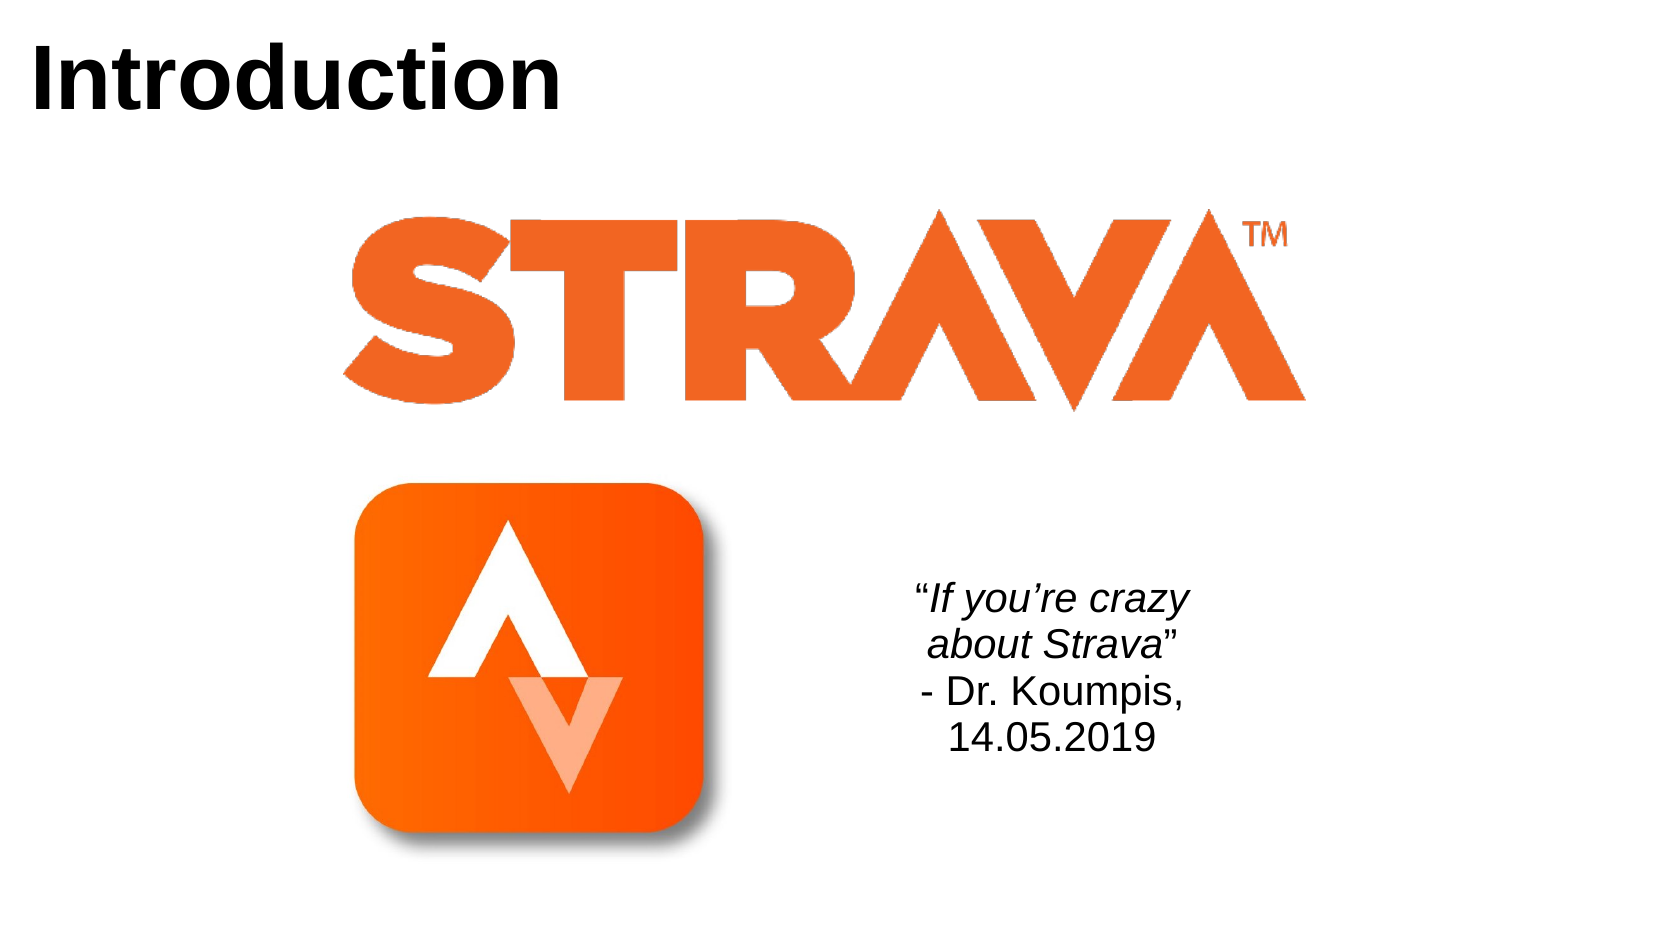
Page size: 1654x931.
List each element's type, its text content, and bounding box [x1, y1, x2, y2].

text_box “If you’re crazy about Strava” - Dr. Koumpis, 14.05.2019 [796, 470, 1308, 865]
title Introduction [30, 0, 1489, 156]
picture [343, 209, 1306, 412]
picture [337, 464, 769, 871]
